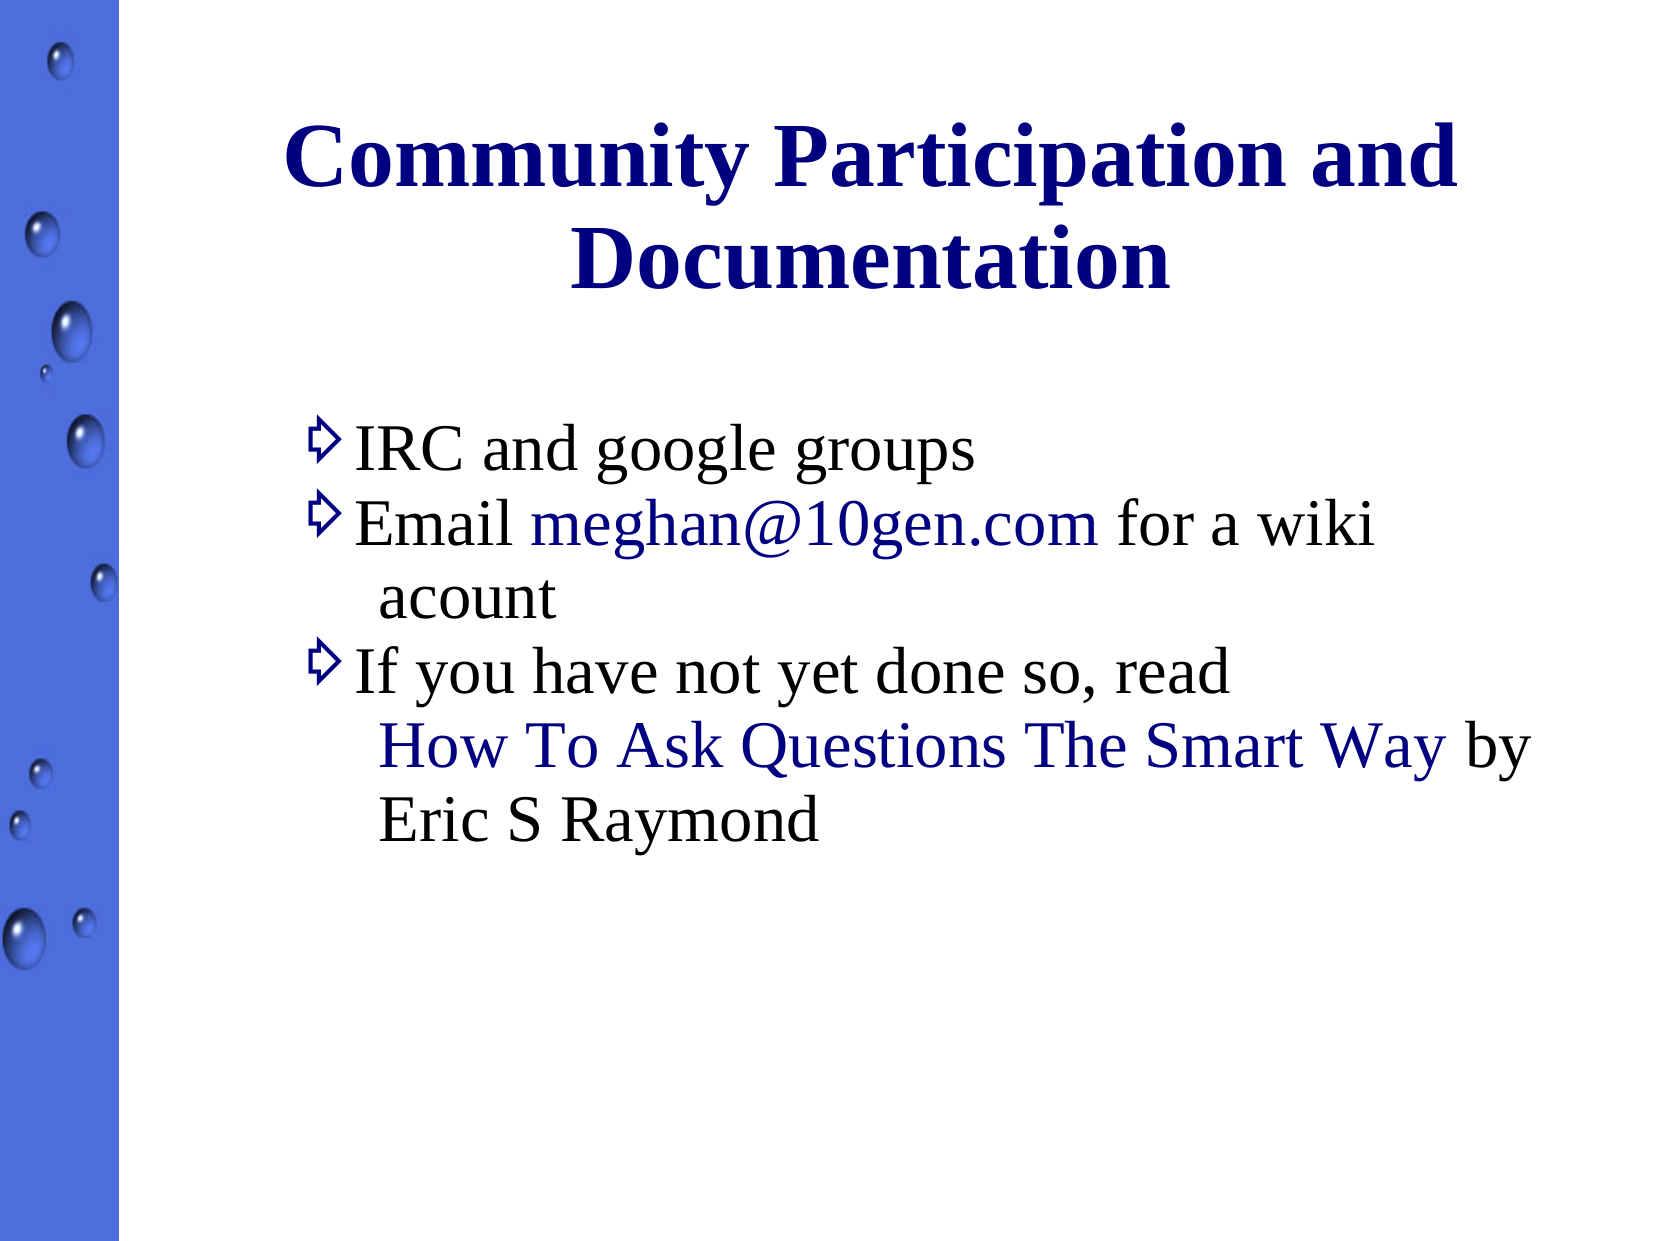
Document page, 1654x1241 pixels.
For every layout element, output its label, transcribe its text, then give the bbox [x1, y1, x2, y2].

title Community Participation and Documentation [209, 102, 1534, 311]
picture [0, 0, 119, 1241]
list IRC and google groups Email meghan@10gen.com for a wiki acount If you have not yet done so, read How To Ask Questions The Smart Way by Eric S Raymond [296, 411, 1558, 1230]
